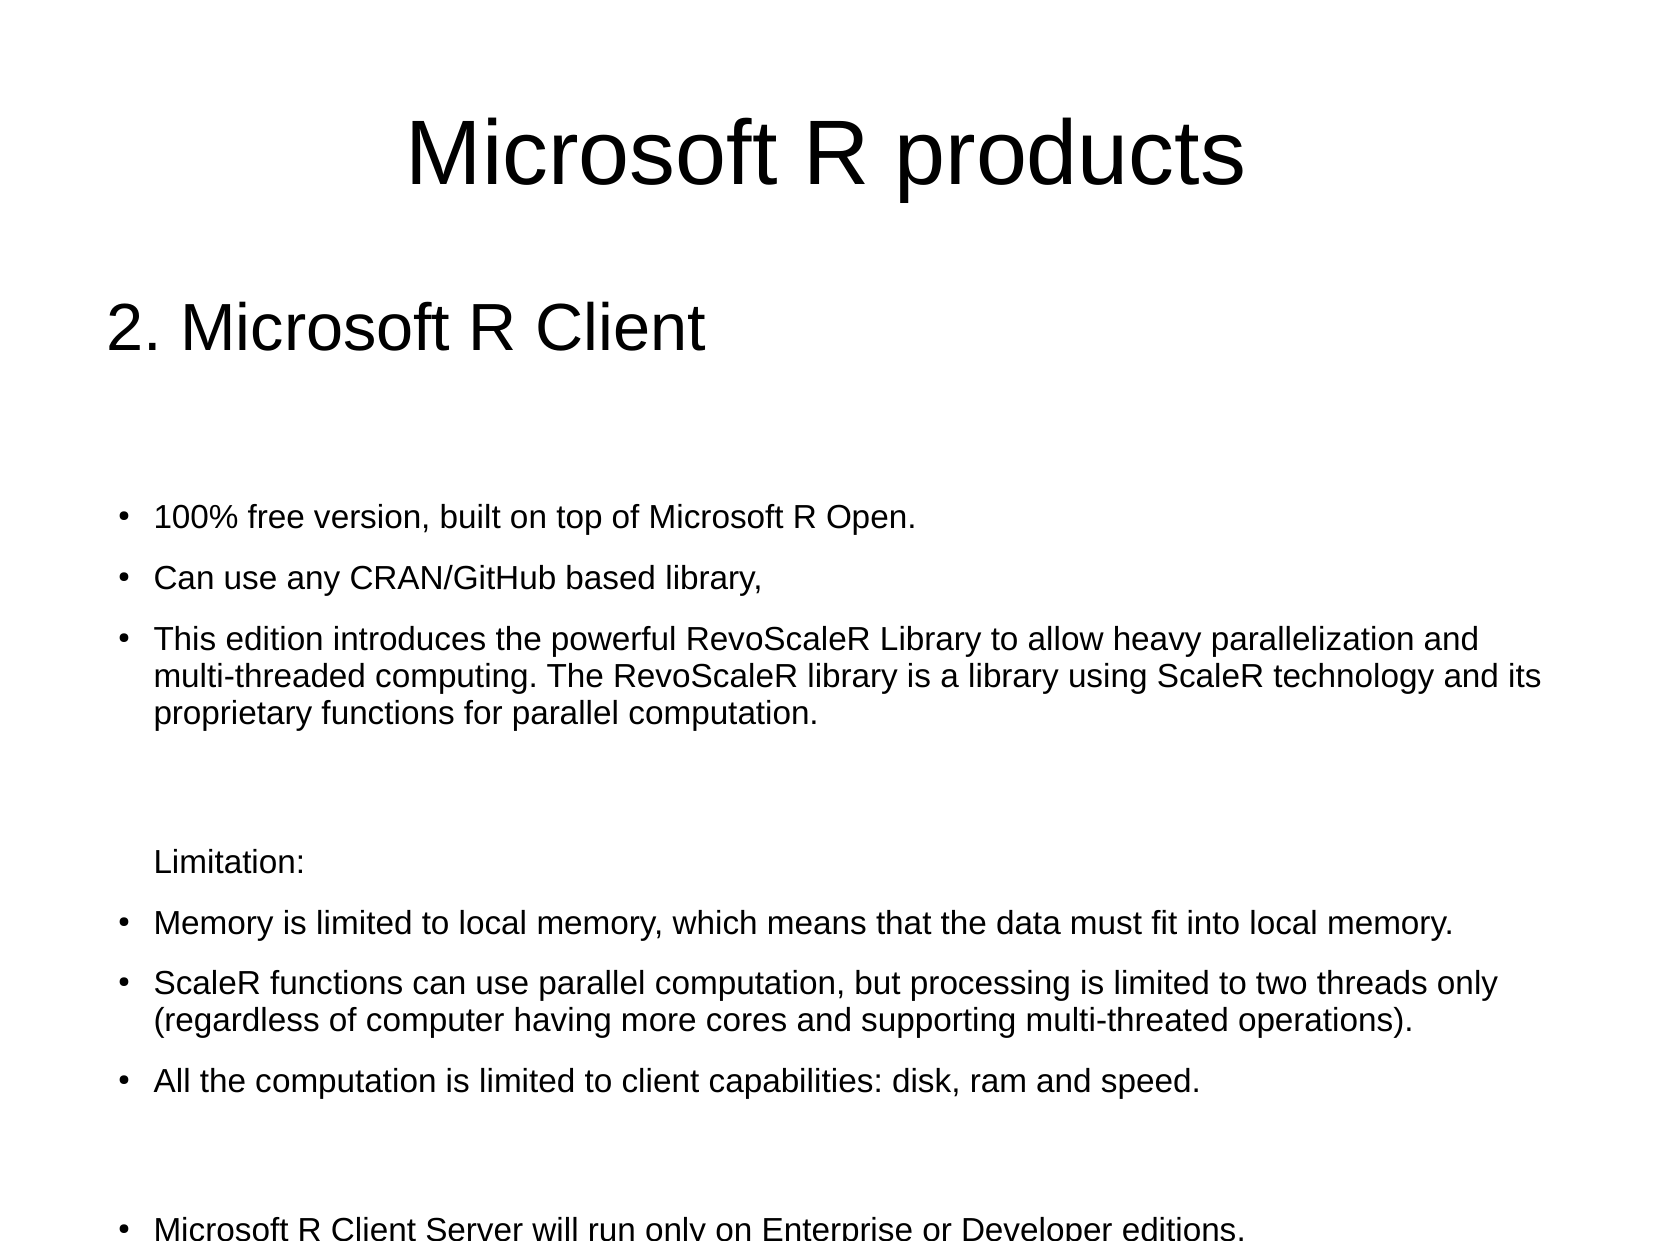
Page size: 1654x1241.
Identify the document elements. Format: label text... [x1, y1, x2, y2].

title Microsoft R products [82, 49, 1571, 257]
list 2. Microsoft R Client 100% free version, built on top of Microsoft R Open. Can use any CRAN/GitHub based library, This edition introduces the powerful RevoScaleR Library to allow heavy parallelization and multi-threaded computing. The RevoScaleR library is a library using ScaleR technology and its proprietary functions for parallel computation. Limitation: Memory is limited to local memory, which means that the data must fit into local memory. ScaleR functions can use parallel computation, but processing is limited to two threads only (regardless of computer having more cores and supporting multi-threated operations). All the computation is limited to client capabilities: disk, ram and speed. Microsoft R Client Server will run only on Enterprise or Developer editions. [82, 290, 1571, 1241]
